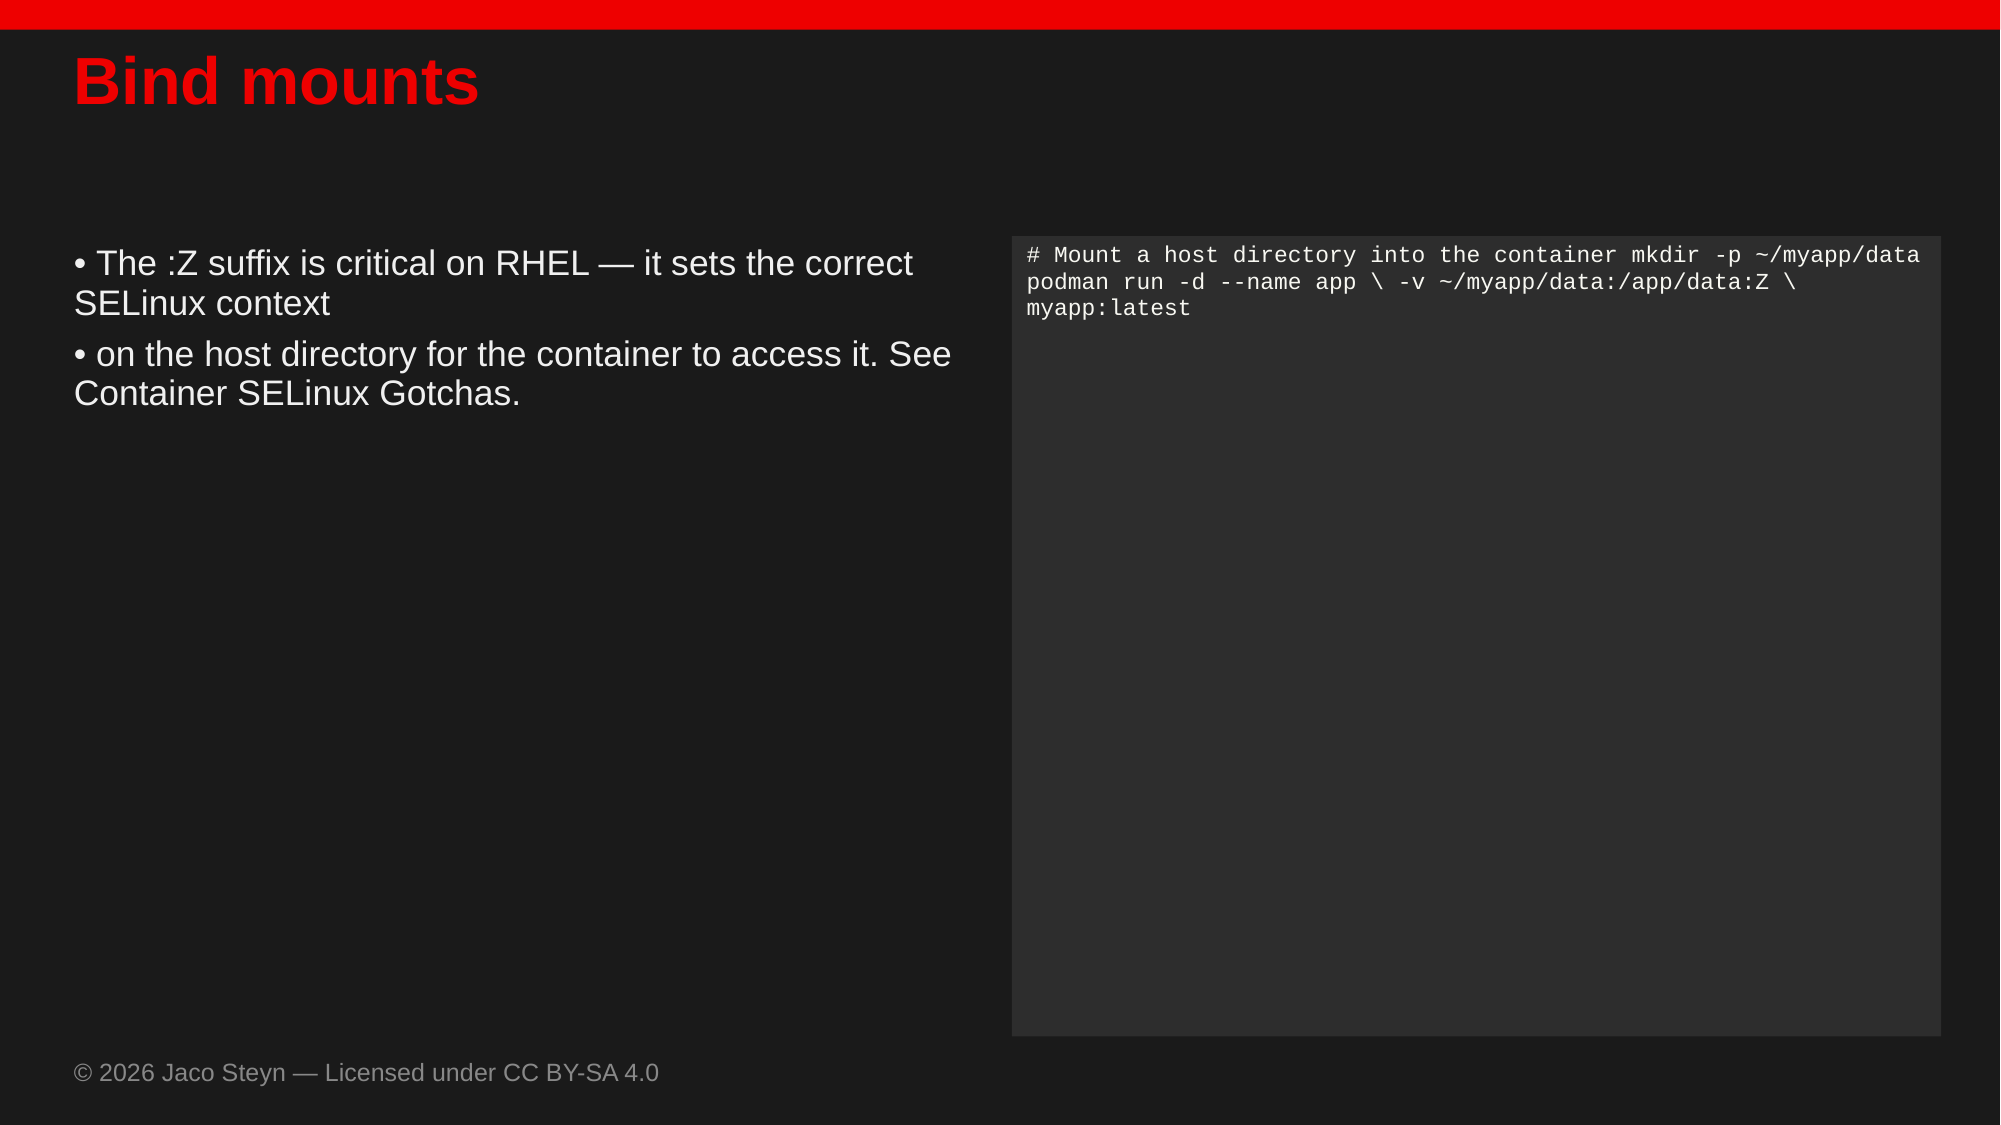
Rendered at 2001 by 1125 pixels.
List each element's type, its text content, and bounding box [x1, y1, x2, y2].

text_box • The :Z suffix is critical on RHEL — it sets the correct SELinux context • on the host directory for the container to access it. See Container SELinux Gotchas. [59, 236, 989, 1037]
text_box © 2026 Jaco Steyn — Licensed under CC BY-SA 4.0 [59, 1051, 1942, 1093]
text_box Bind mounts [59, 36, 1942, 208]
text_box # Mount a host directory into the container mkdir -p ~/myapp/data podman run -d --name app \ -v ~/myapp/data:/app/data:Z \ myapp:latest [1011, 236, 1942, 1037]
text_box [0, 0, 2001, 30]
